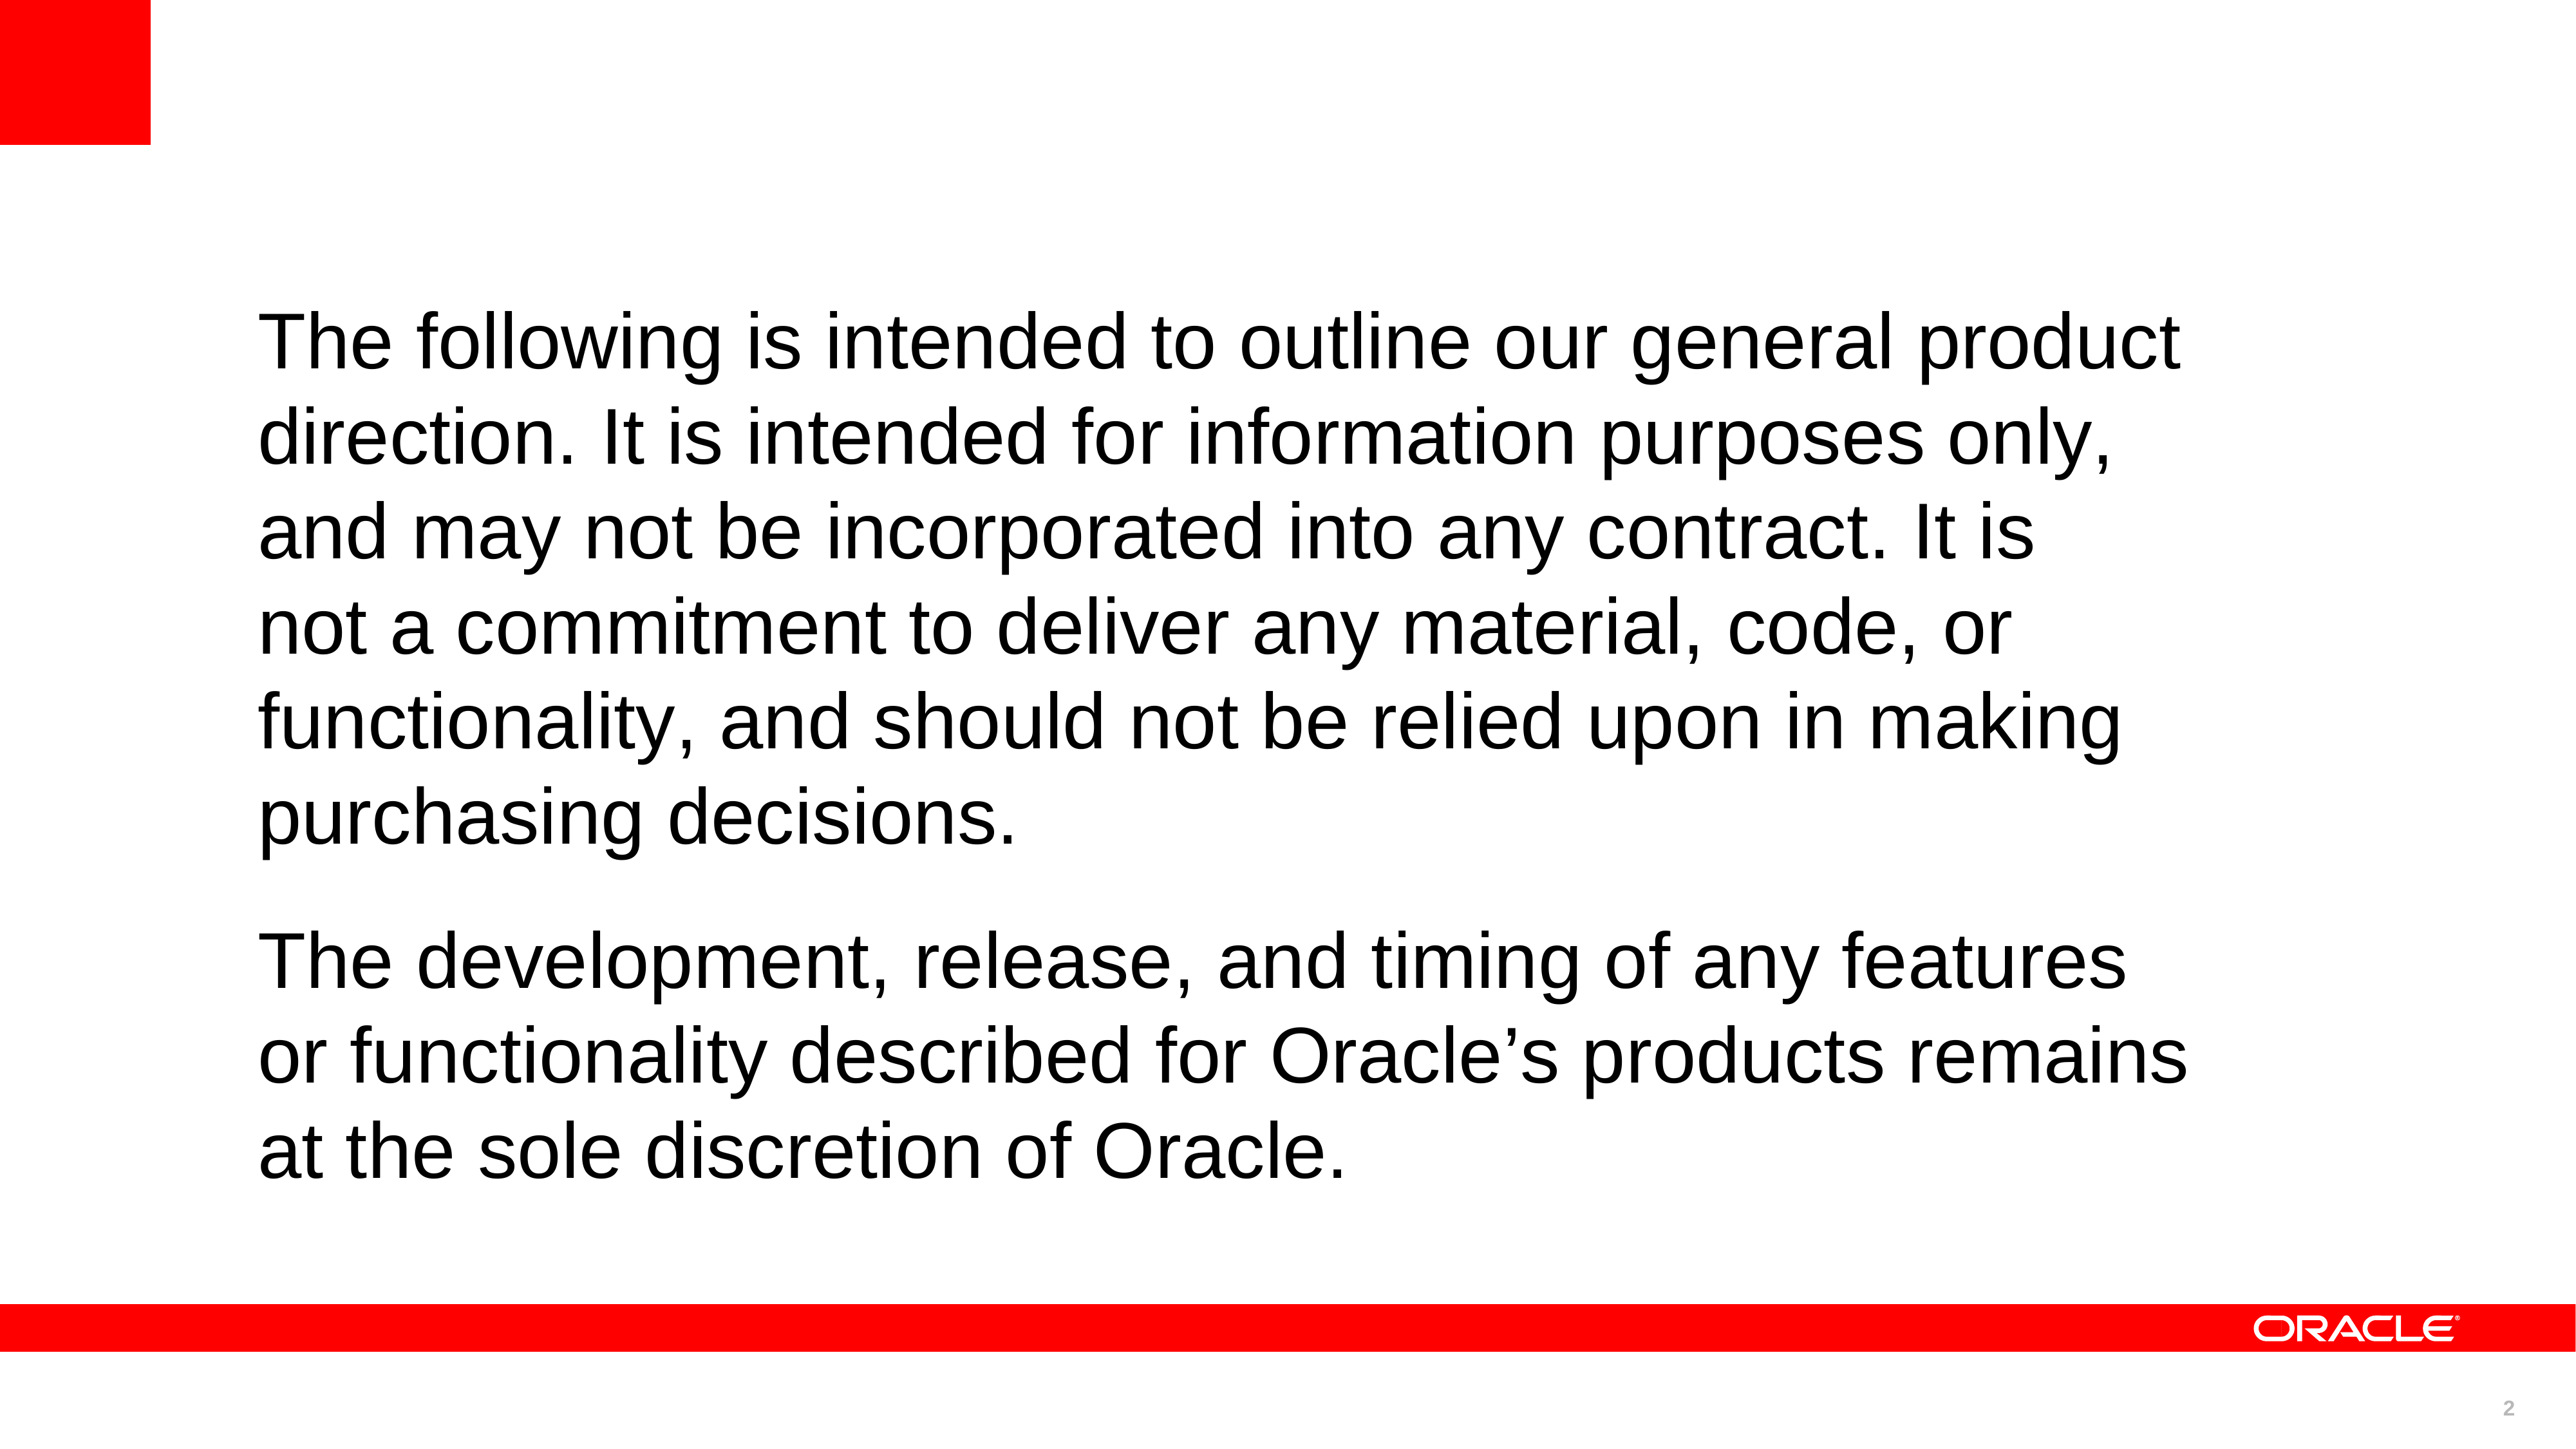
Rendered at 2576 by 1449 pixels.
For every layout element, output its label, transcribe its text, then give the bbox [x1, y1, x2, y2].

picture [0, 1304, 2576, 1352]
list The following is intended to outline our general product direction. It is intended for information purposes only, and may not be incorporated into any contract. It is not a commitment to deliver any material, code, or functionality, and should not be relied upon in making purchasing decisions. The development, release, and timing of any features or functionality described for Oracle’s products remains at the sole discretion of Oracle. [258, 289, 2199, 1208]
picture [0, 0, 151, 145]
